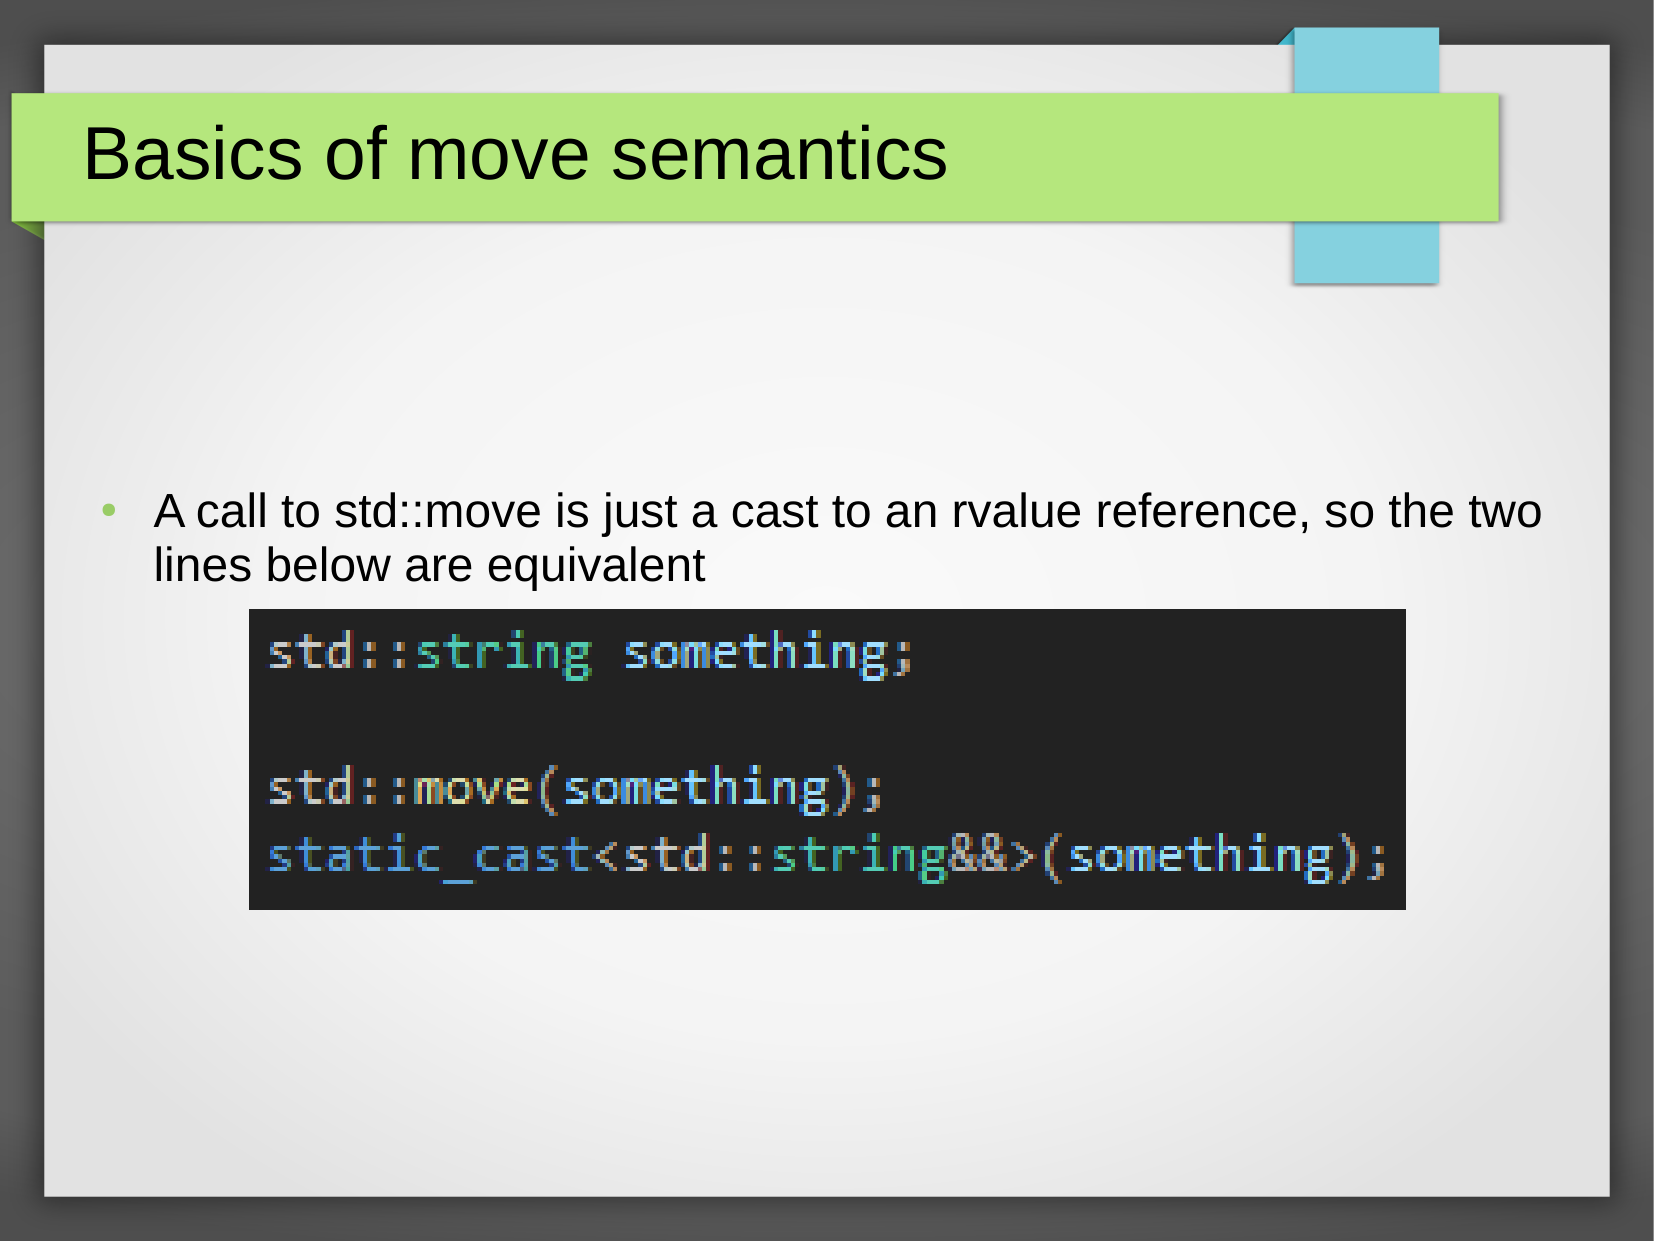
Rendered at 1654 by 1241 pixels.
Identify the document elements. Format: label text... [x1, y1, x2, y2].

title Basics of move semantics [82, 94, 1264, 213]
picture [0, 0, 1654, 1241]
list A call to std::move is just a cast to an rvalue reference, so the two lines below are equivalent [82, 484, 1571, 603]
